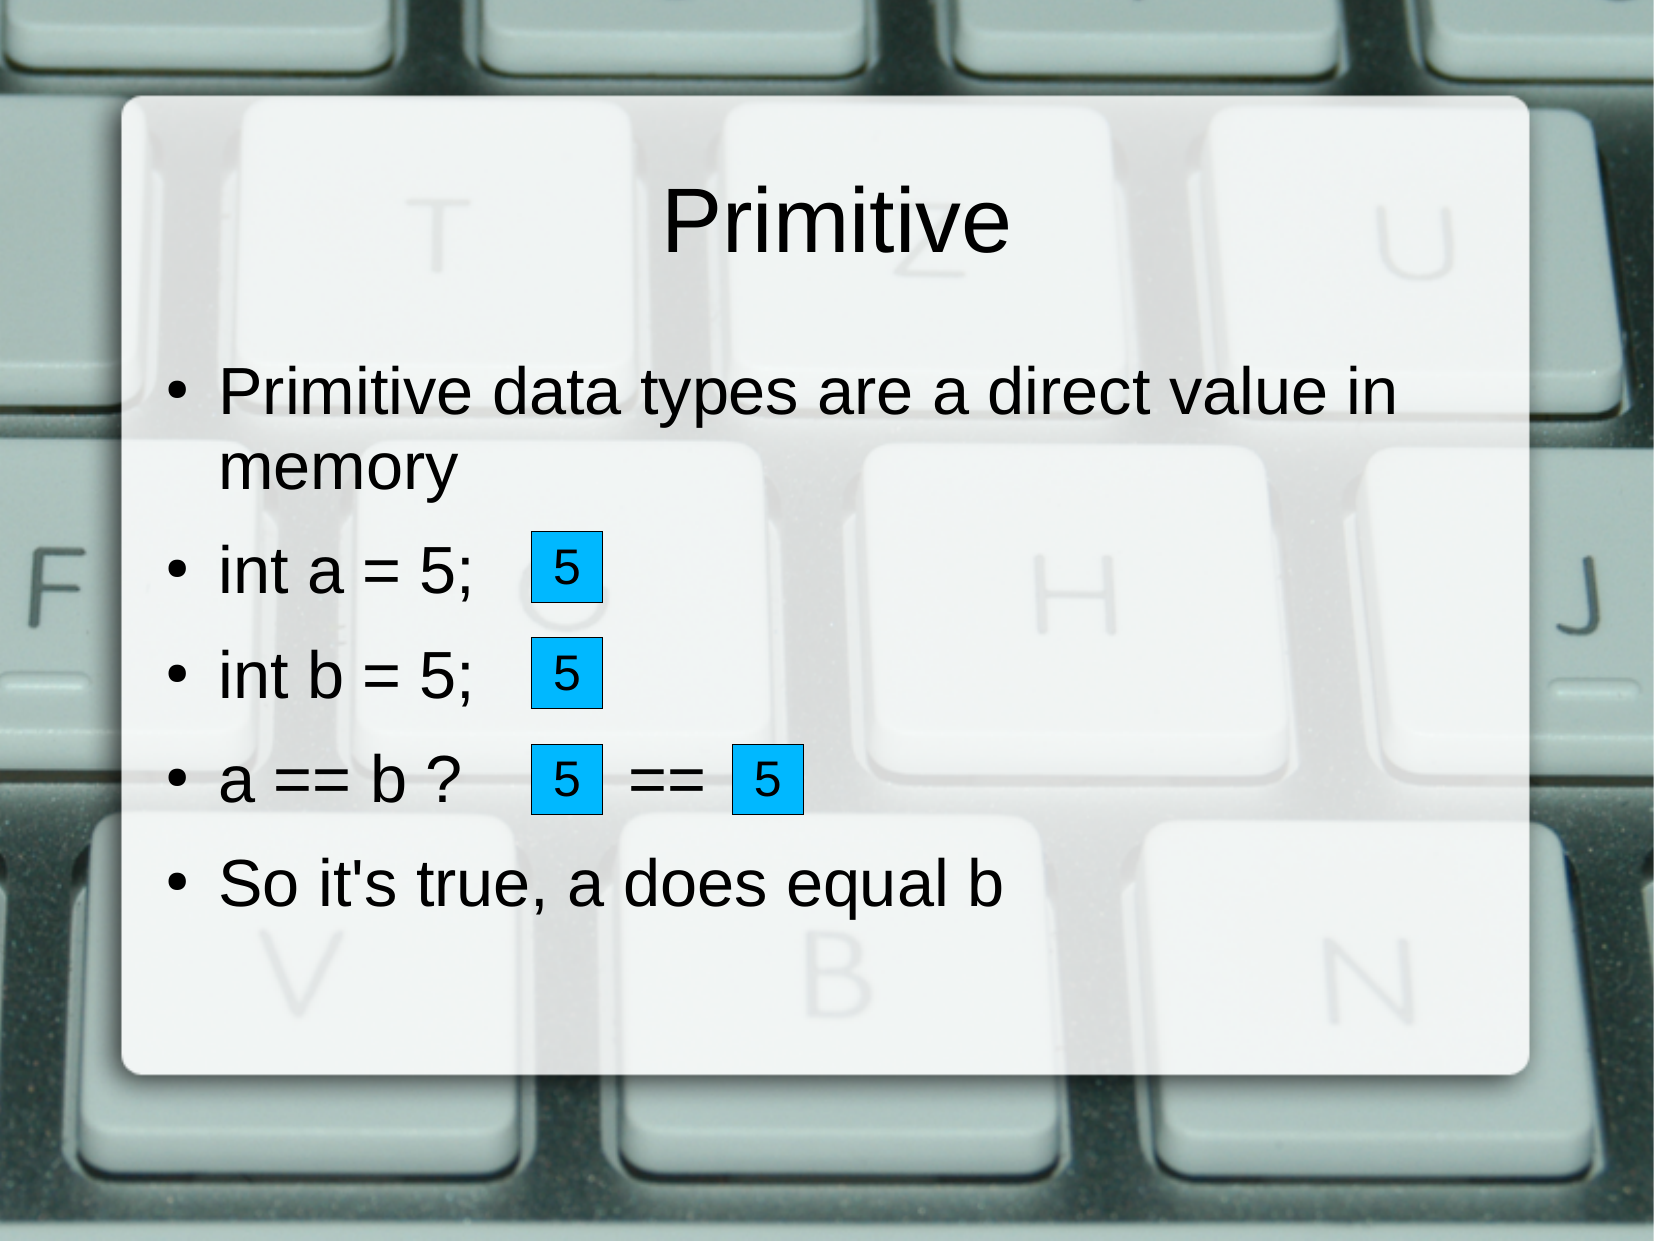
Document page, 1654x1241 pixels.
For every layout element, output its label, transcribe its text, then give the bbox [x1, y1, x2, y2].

text_box 5 [531, 531, 603, 603]
picture [0, 0, 1654, 1241]
title Primitive [135, 117, 1506, 325]
list Primitive data types are a direct value in memory int a = 5; int b = 5; a == b ? == So it's true, a does equal b [147, 354, 1506, 1063]
text_box 5 [531, 744, 603, 815]
text_box 5 [531, 637, 603, 709]
text_box 5 [732, 744, 804, 815]
